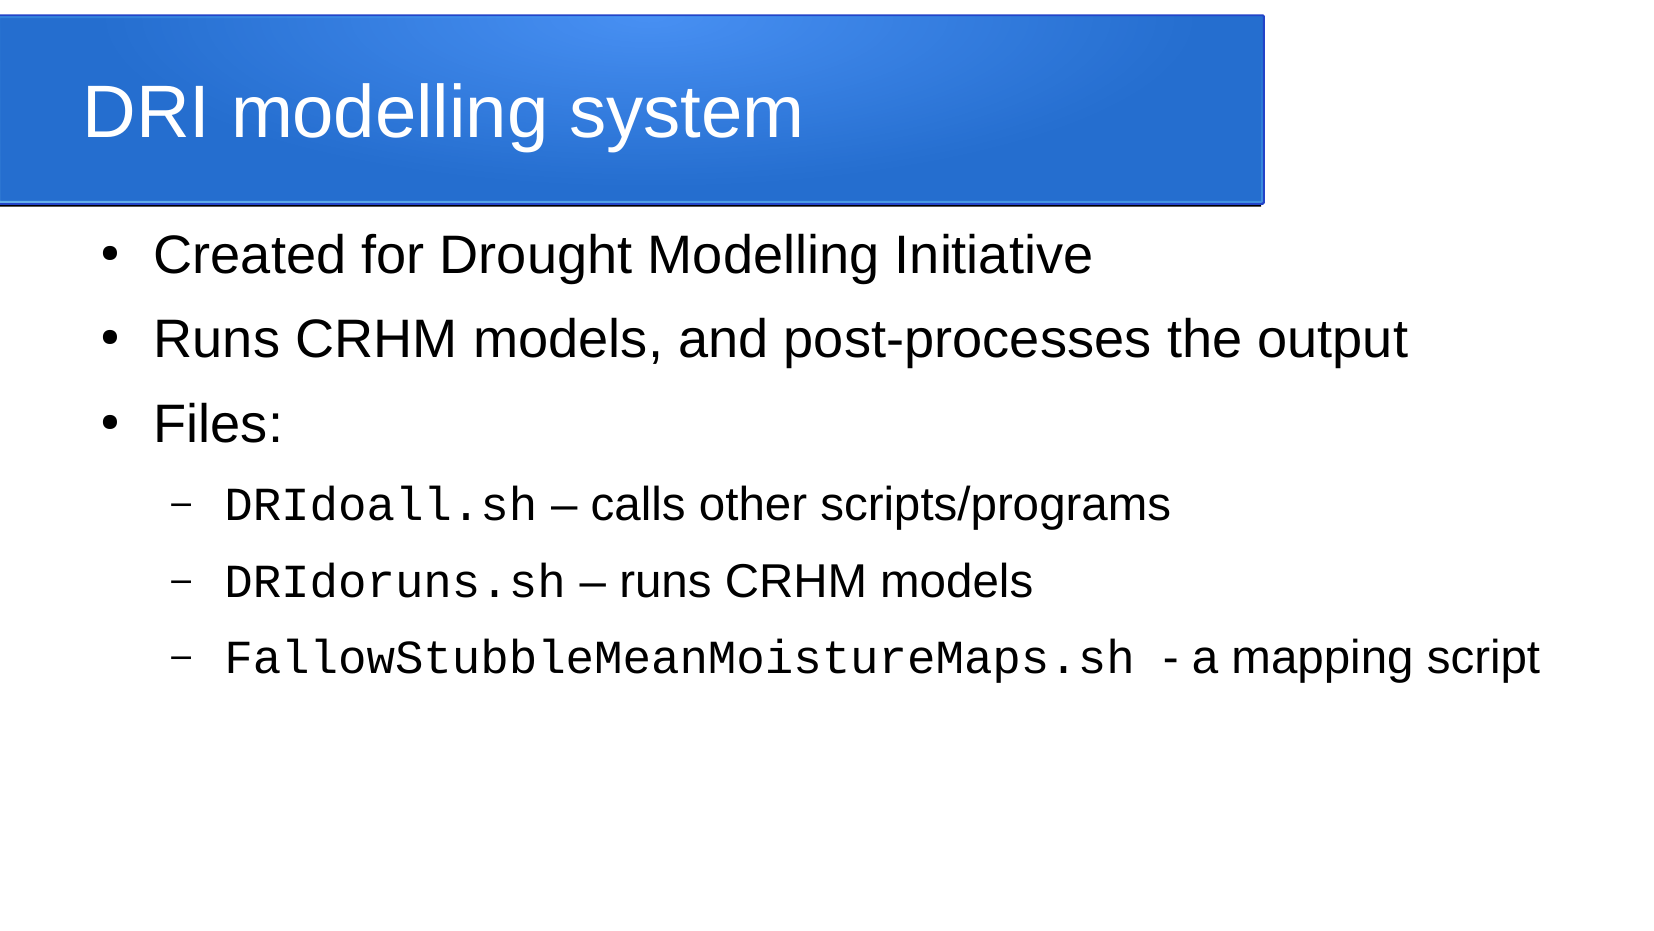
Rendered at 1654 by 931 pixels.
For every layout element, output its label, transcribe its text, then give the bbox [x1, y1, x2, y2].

title DRI modelling system [82, 35, 1235, 189]
list Created for Drought Modelling Initiative Runs CRHM models, and post-processes the output Files: DRIdoall.sh – calls other scripts/programs DRIdoruns.sh – runs CRHM models FallowStubbleMeanMoistureMaps.sh - a mapping script [82, 224, 1571, 764]
